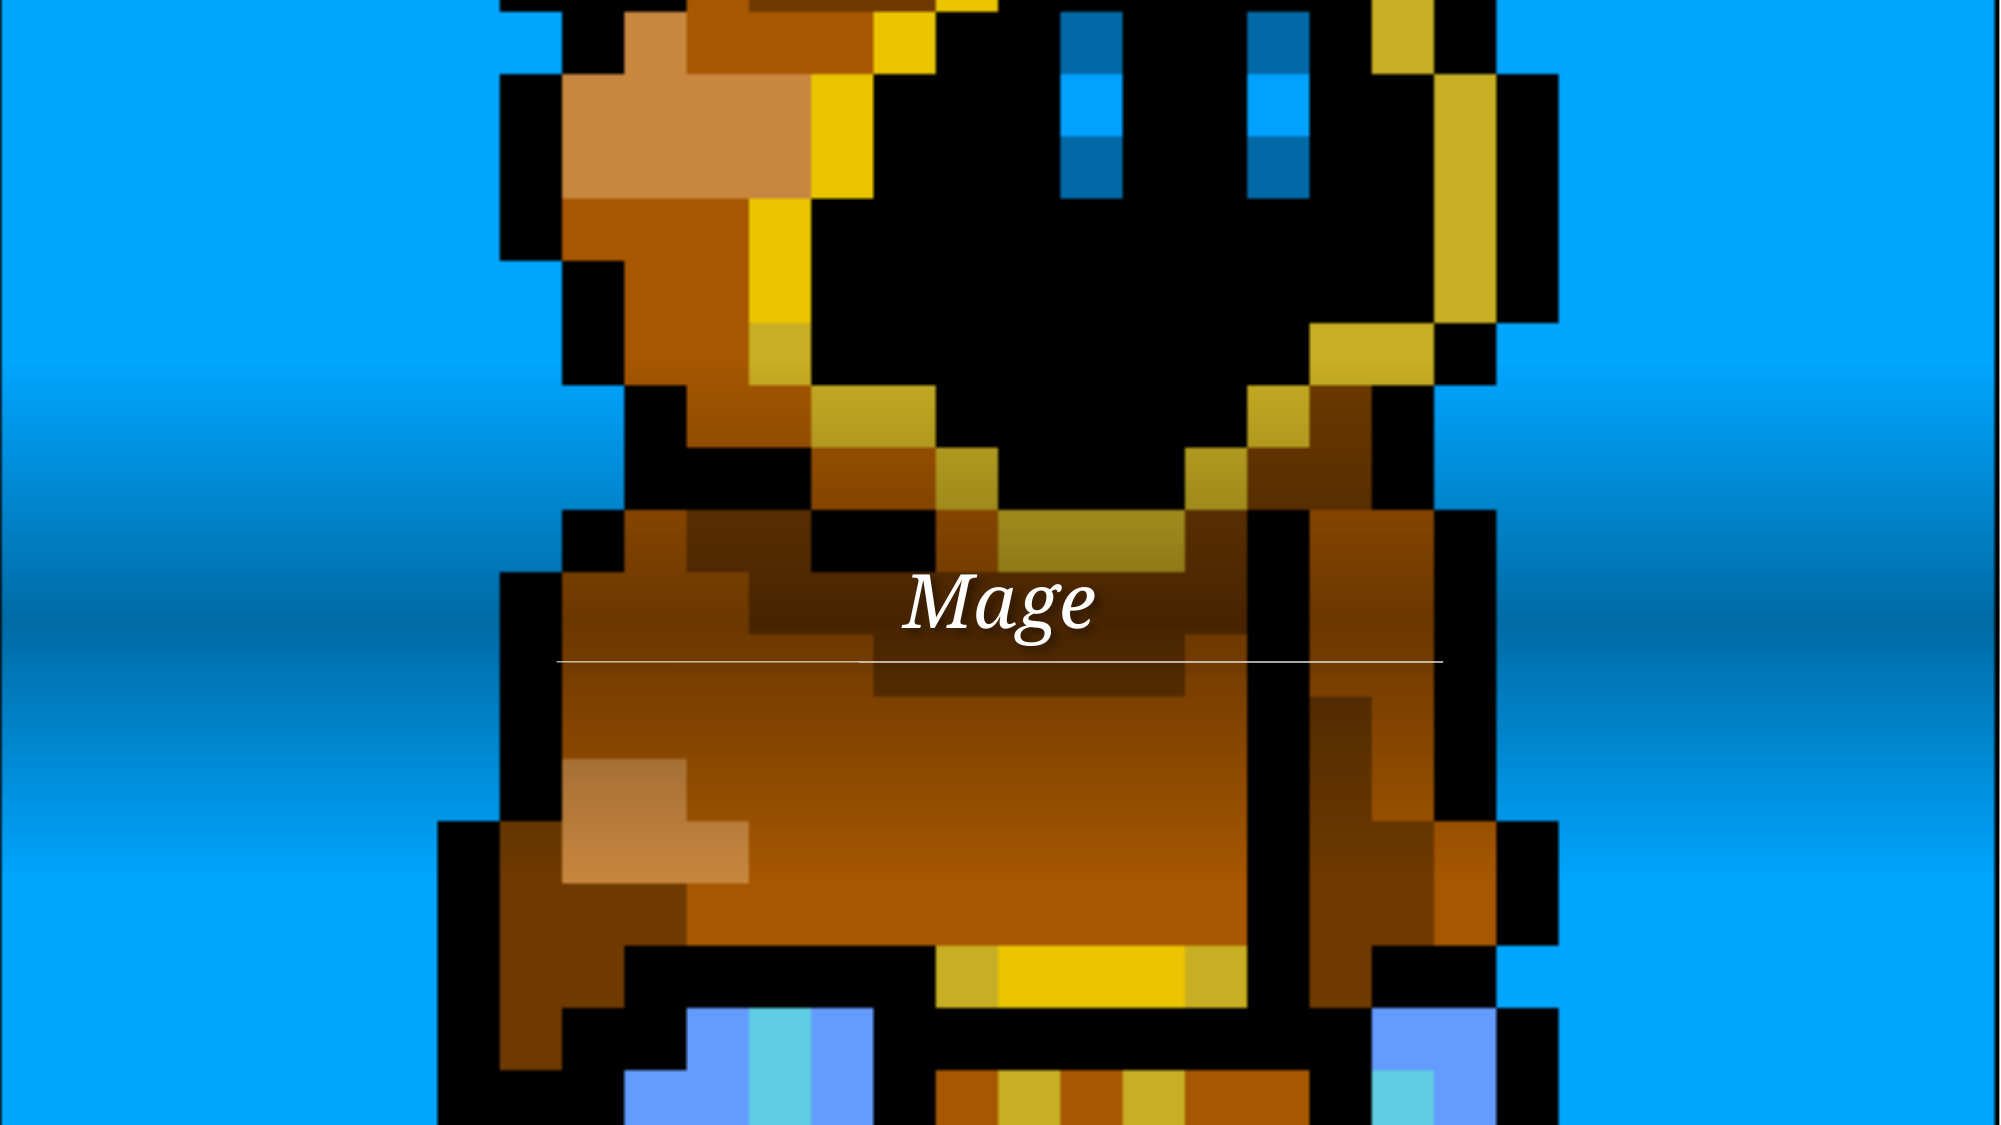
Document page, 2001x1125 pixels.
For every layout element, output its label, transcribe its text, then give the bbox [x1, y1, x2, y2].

picture [438, 881, 1556, 1125]
title Mage [105, 105, 1895, 652]
text_box [0, 362, 2000, 881]
picture [502, 0, 1556, 105]
